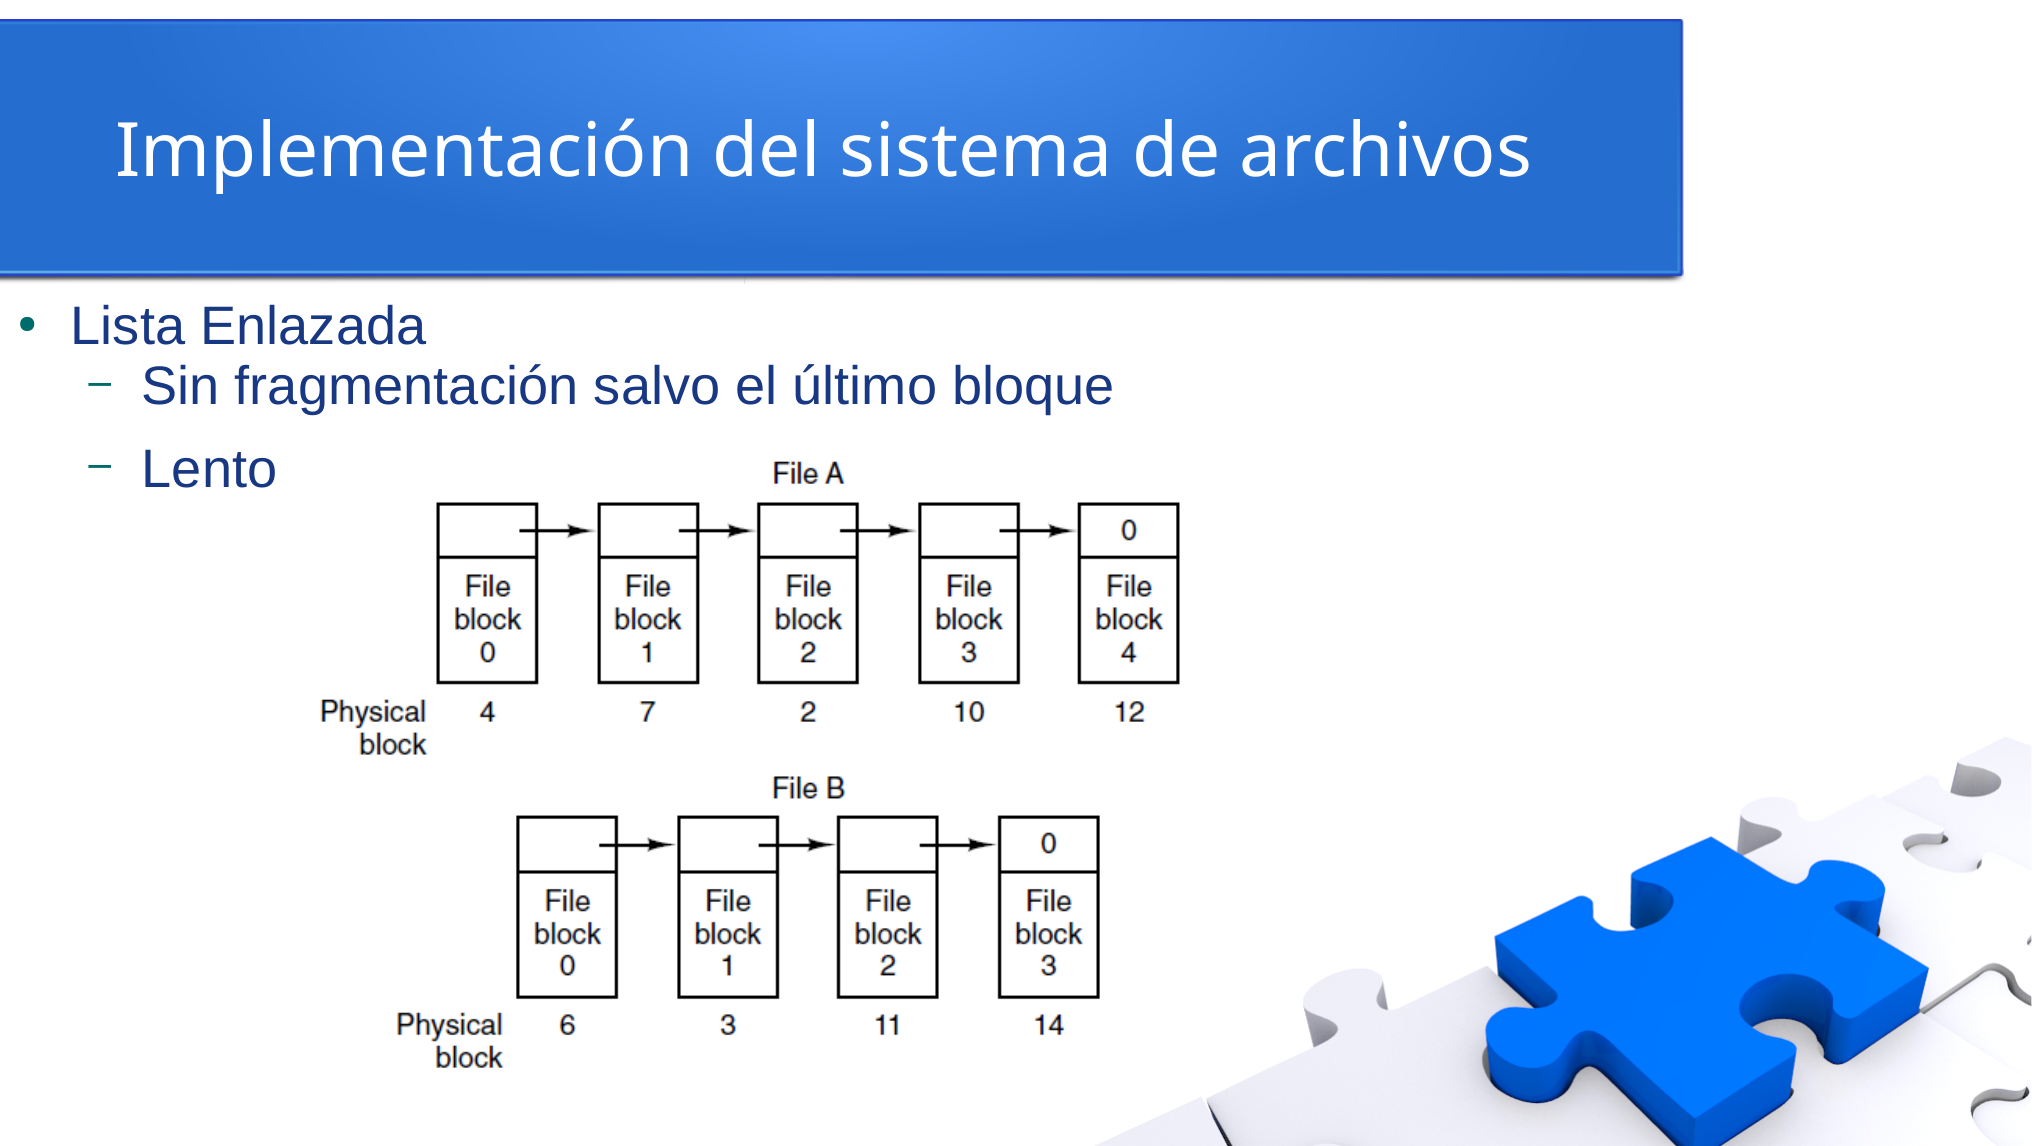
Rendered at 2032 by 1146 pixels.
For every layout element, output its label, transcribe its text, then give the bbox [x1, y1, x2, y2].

list Lista Enlazada Sin fragmentación salvo el último bloque Lento [0, 295, 1914, 1063]
title Implementación del sistema de archivos [42, 51, 1607, 243]
picture [307, 448, 2032, 1146]
picture [0, 19, 1689, 284]
